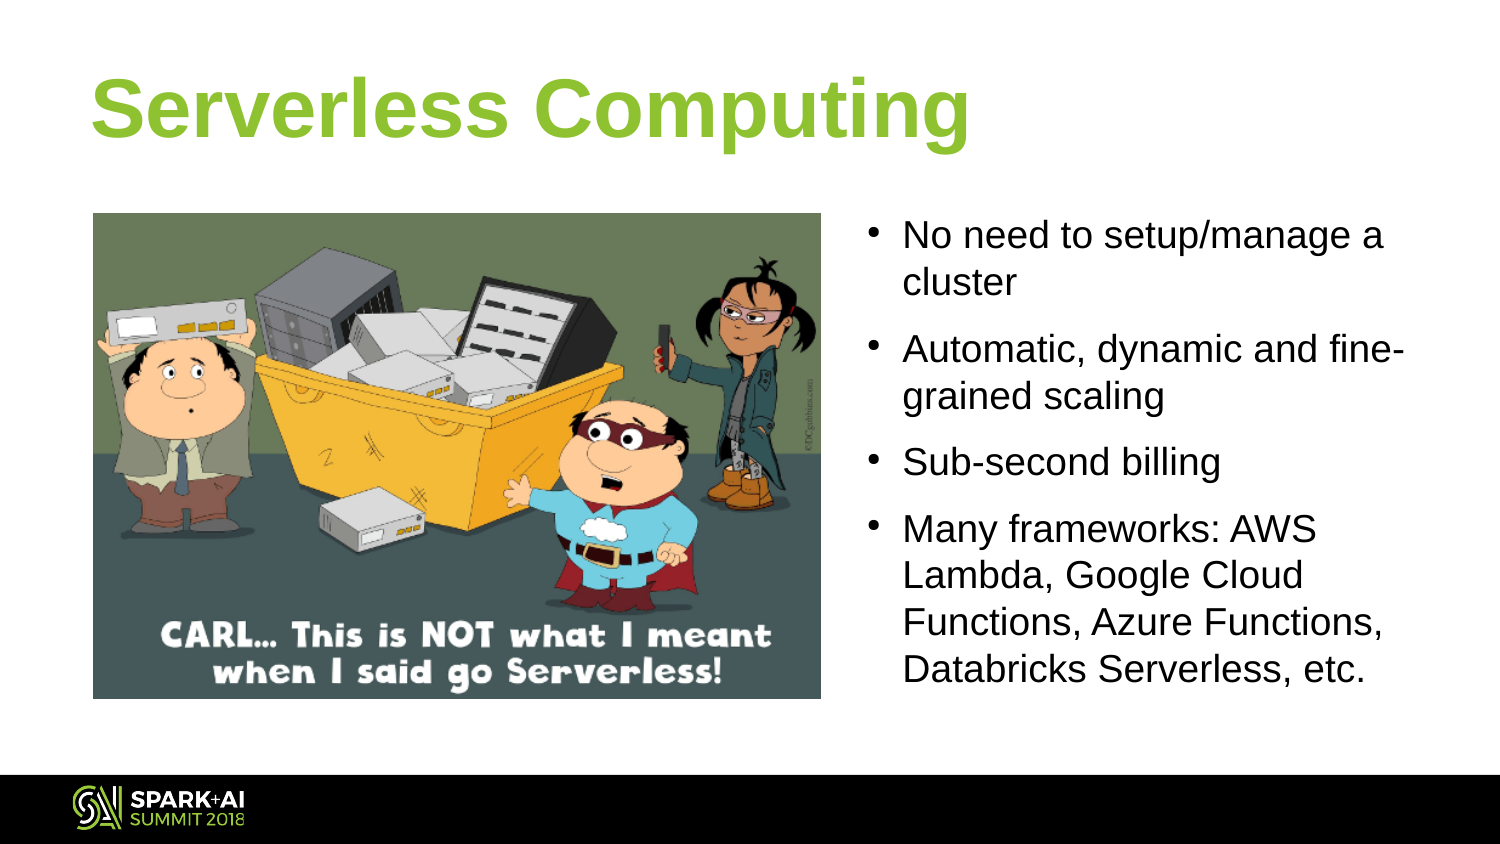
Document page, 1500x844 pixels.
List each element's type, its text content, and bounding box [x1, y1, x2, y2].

title Serverless Computing [75, 33, 1426, 175]
list No need to setup/manage a cluster Automatic, dynamic and fine-grained scaling Sub-second billing Many frameworks: AWS Lambda, Google Cloud Functions, Azure Functions, Databricks Serverless, etc. [855, 210, 1471, 695]
picture [93, 213, 821, 699]
